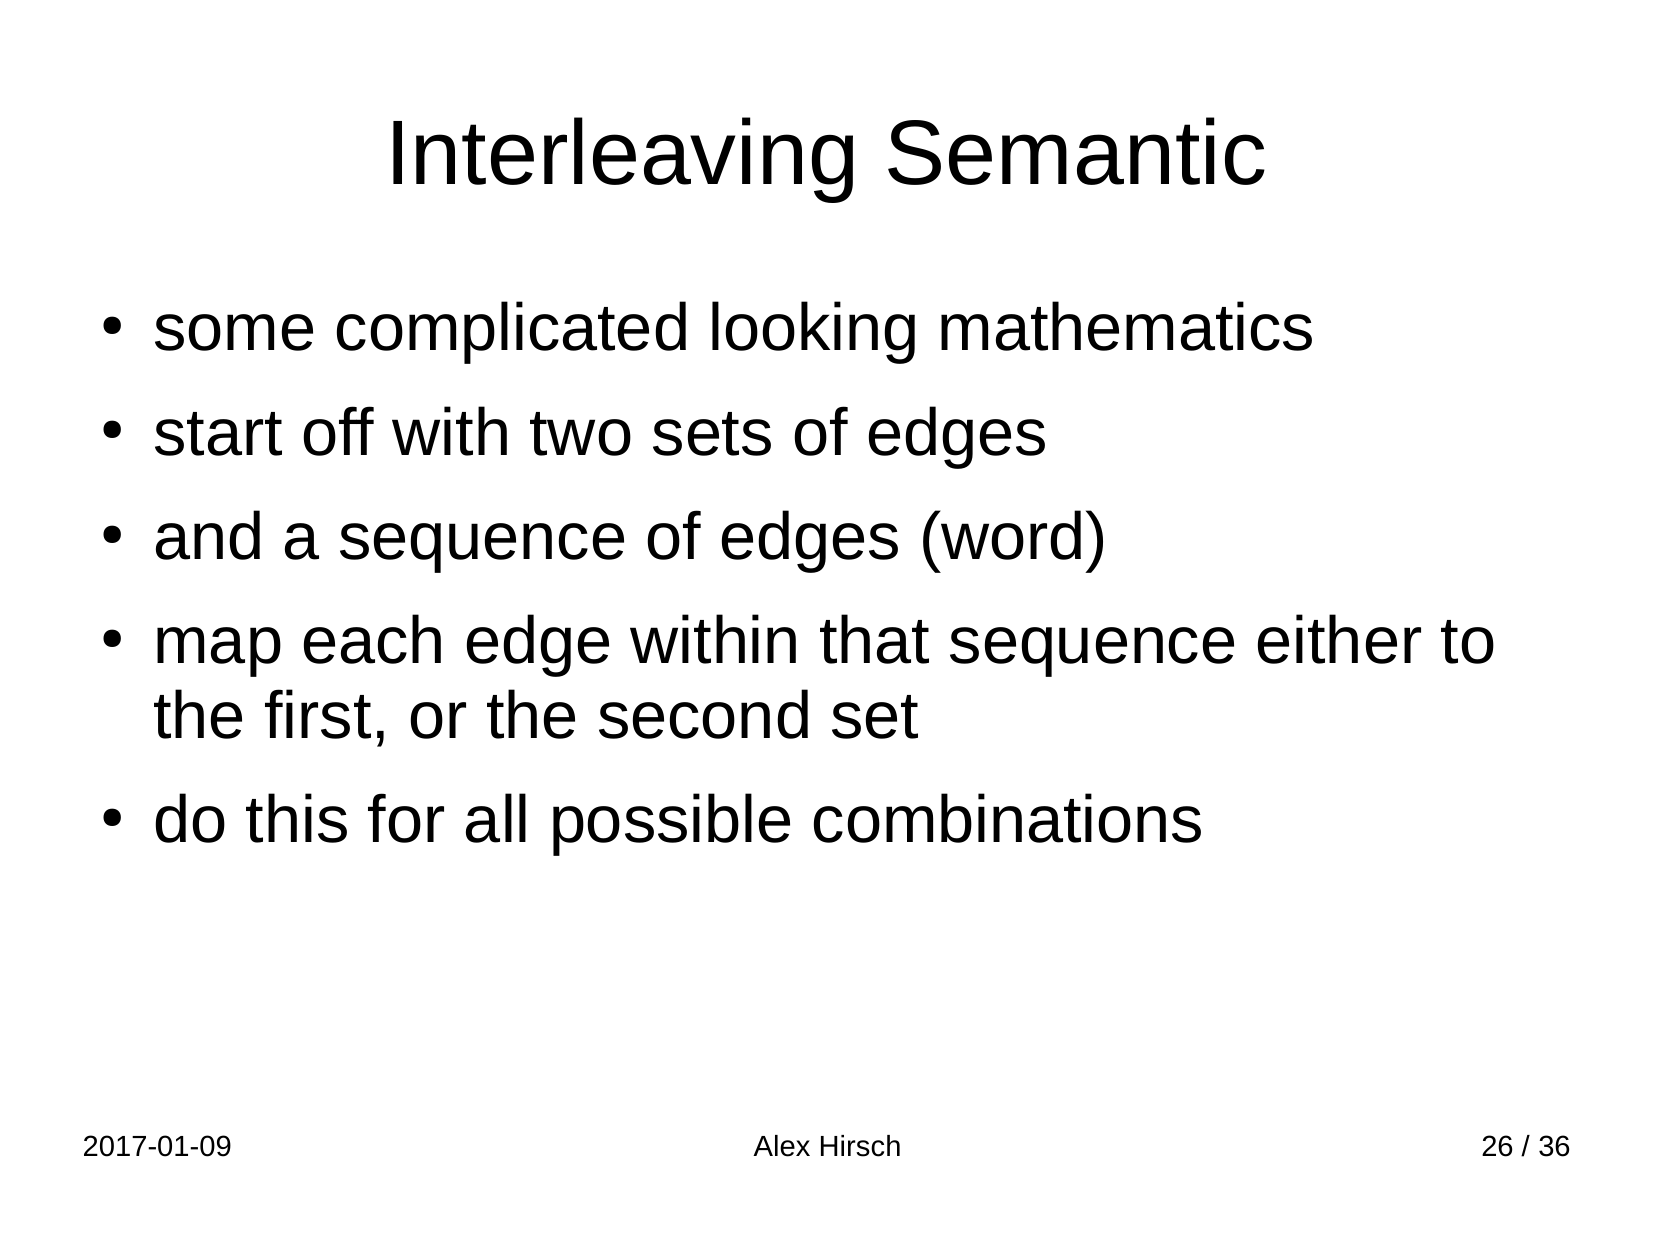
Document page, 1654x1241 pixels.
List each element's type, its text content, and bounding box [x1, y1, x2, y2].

list some complicated looking mathematics start off with two sets of edges and a sequence of edges (word) map each edge within that sequence either to the first, or the second set do this for all possible combinations [82, 290, 1571, 1010]
title Interleaving Semantic [82, 49, 1571, 257]
